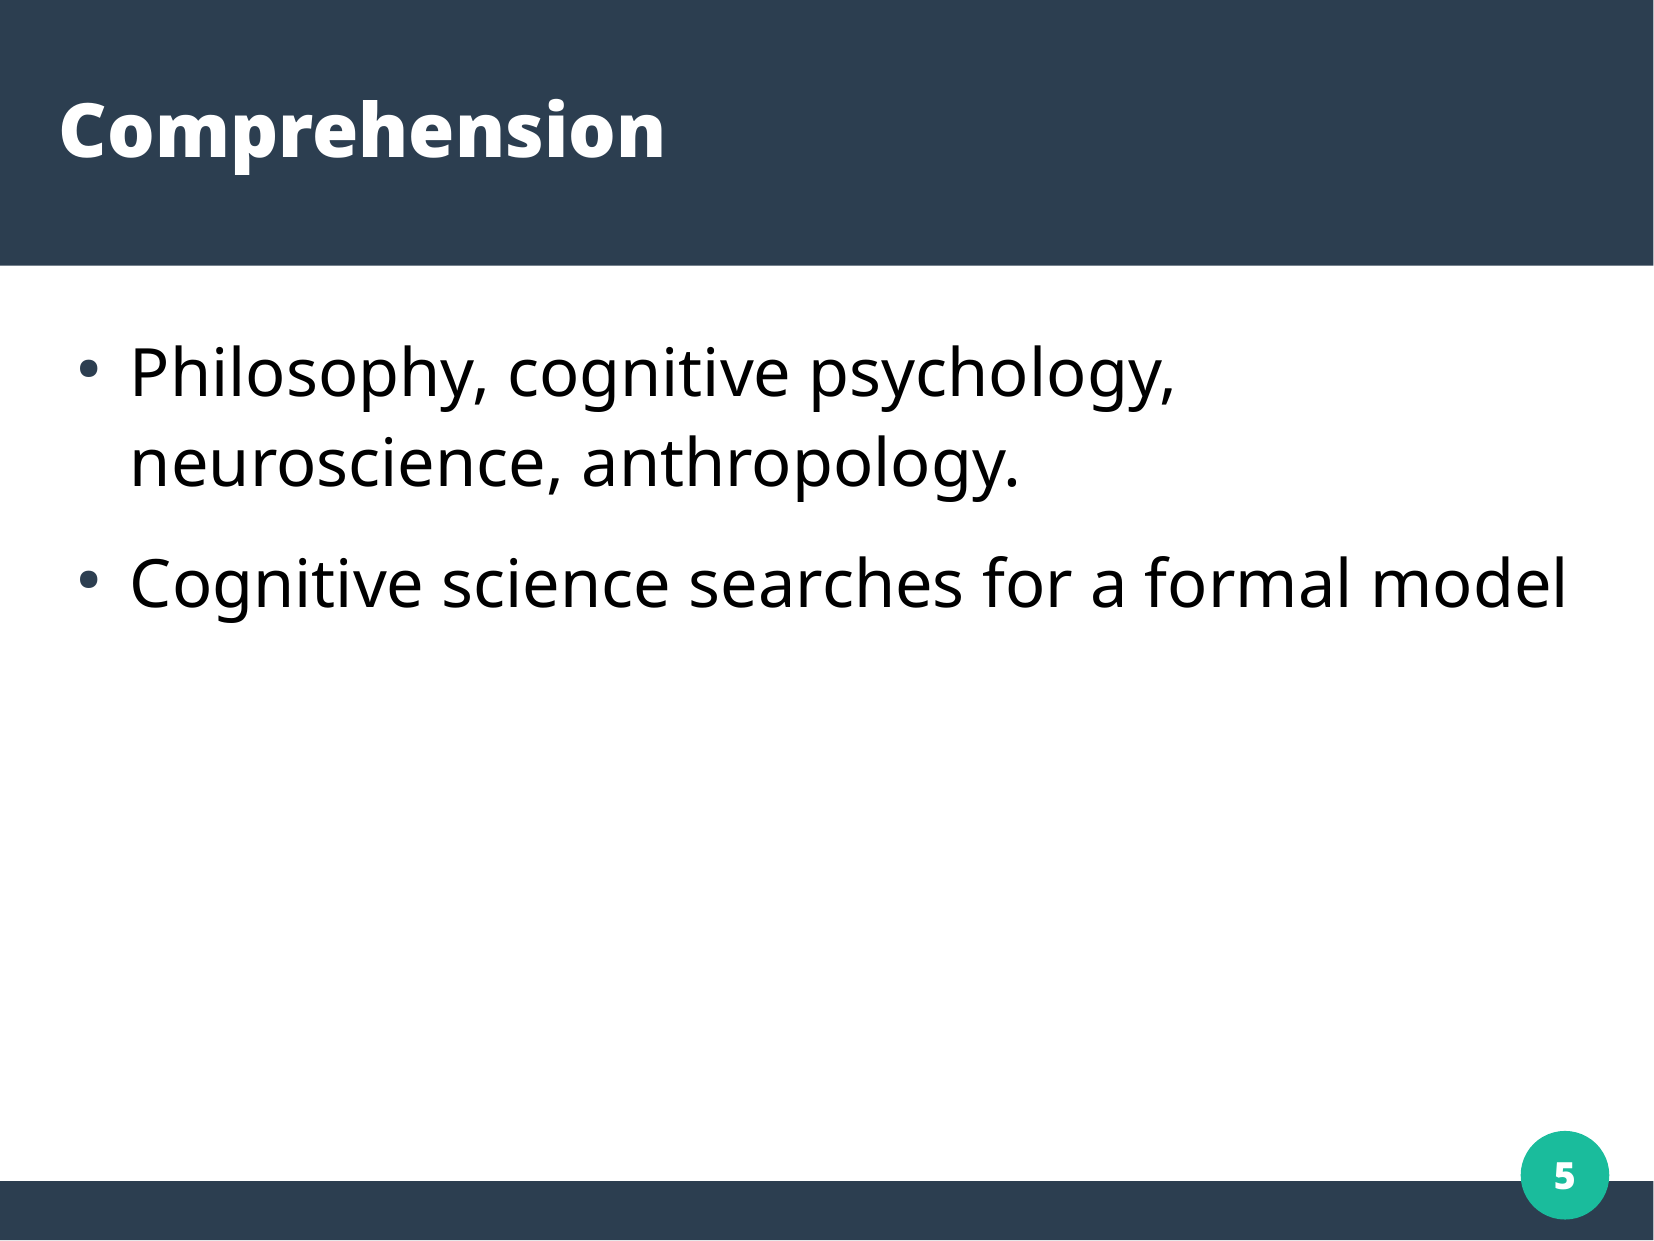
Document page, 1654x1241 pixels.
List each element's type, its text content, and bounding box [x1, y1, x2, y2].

title Comprehension [59, 49, 1595, 207]
list Philosophy, cognitive psychology, neuroscience, anthropology. Cognitive science searches for a formal model [59, 324, 1595, 1152]
